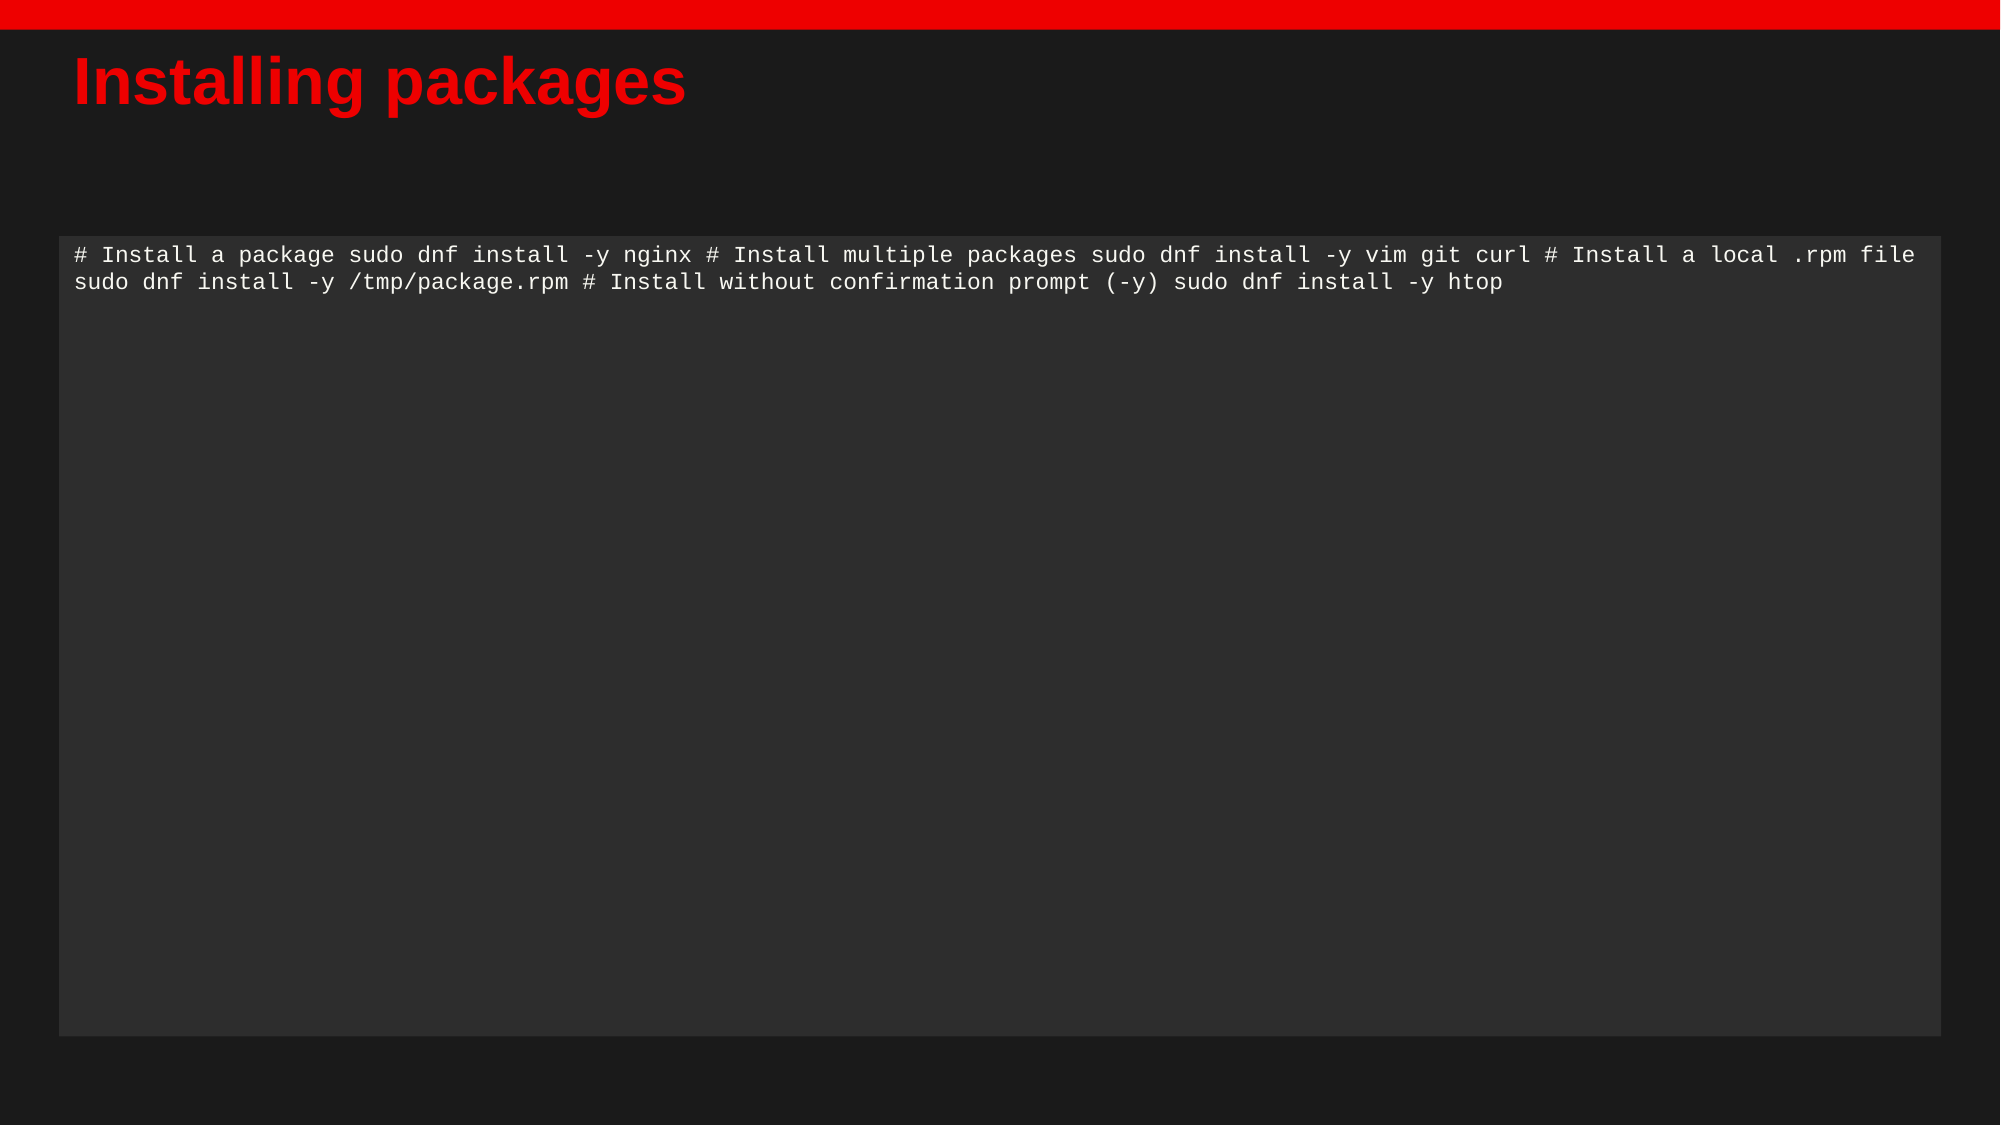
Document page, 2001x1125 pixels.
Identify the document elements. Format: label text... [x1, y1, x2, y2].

text_box Installing packages [59, 36, 1942, 208]
text_box # Install a package sudo dnf install -y nginx # Install multiple packages sudo dnf install -y vim git curl # Install a local .rpm file sudo dnf install -y /tmp/package.rpm # Install without confirmation prompt (-y) sudo dnf install -y htop [59, 236, 1942, 1037]
text_box [0, 0, 2001, 30]
